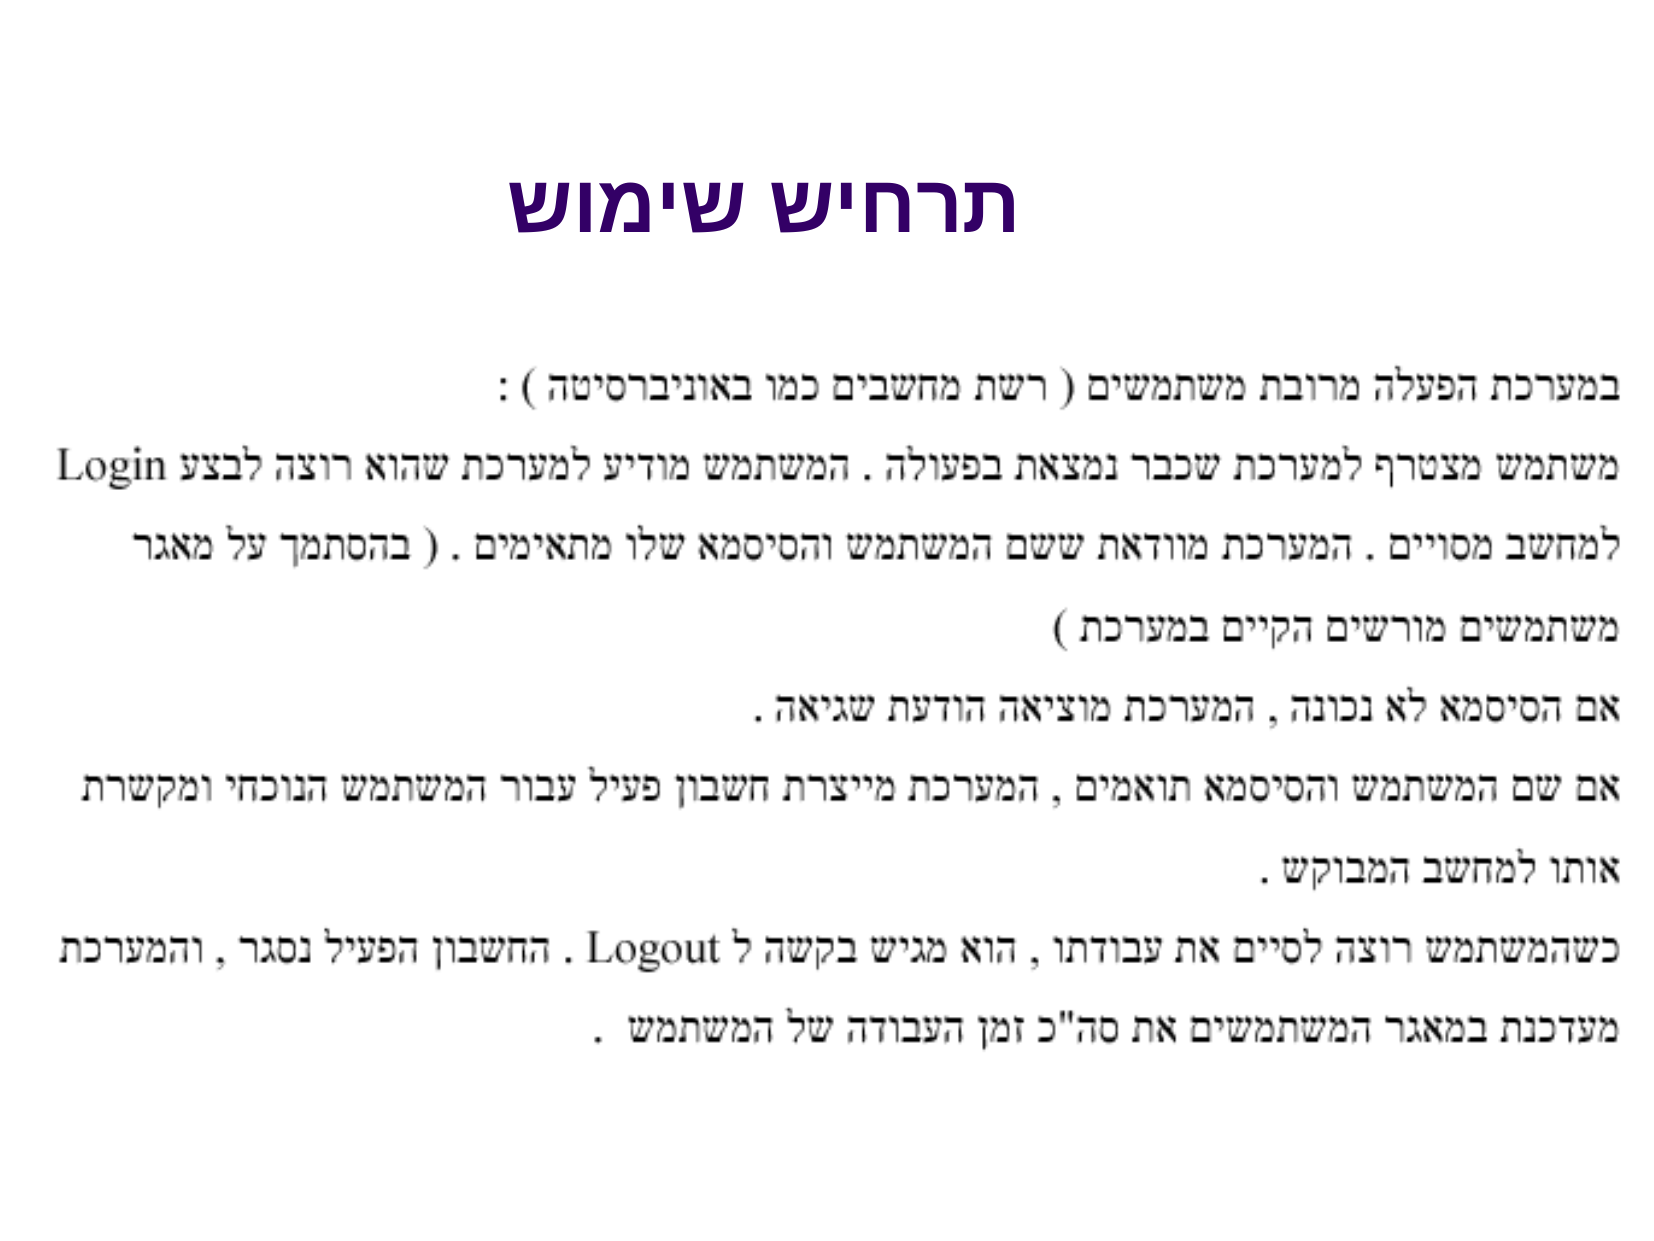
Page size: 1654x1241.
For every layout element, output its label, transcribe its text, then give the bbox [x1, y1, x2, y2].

title תרחיש שימוש [82, 22, 1447, 257]
picture [0, 321, 1654, 1103]
